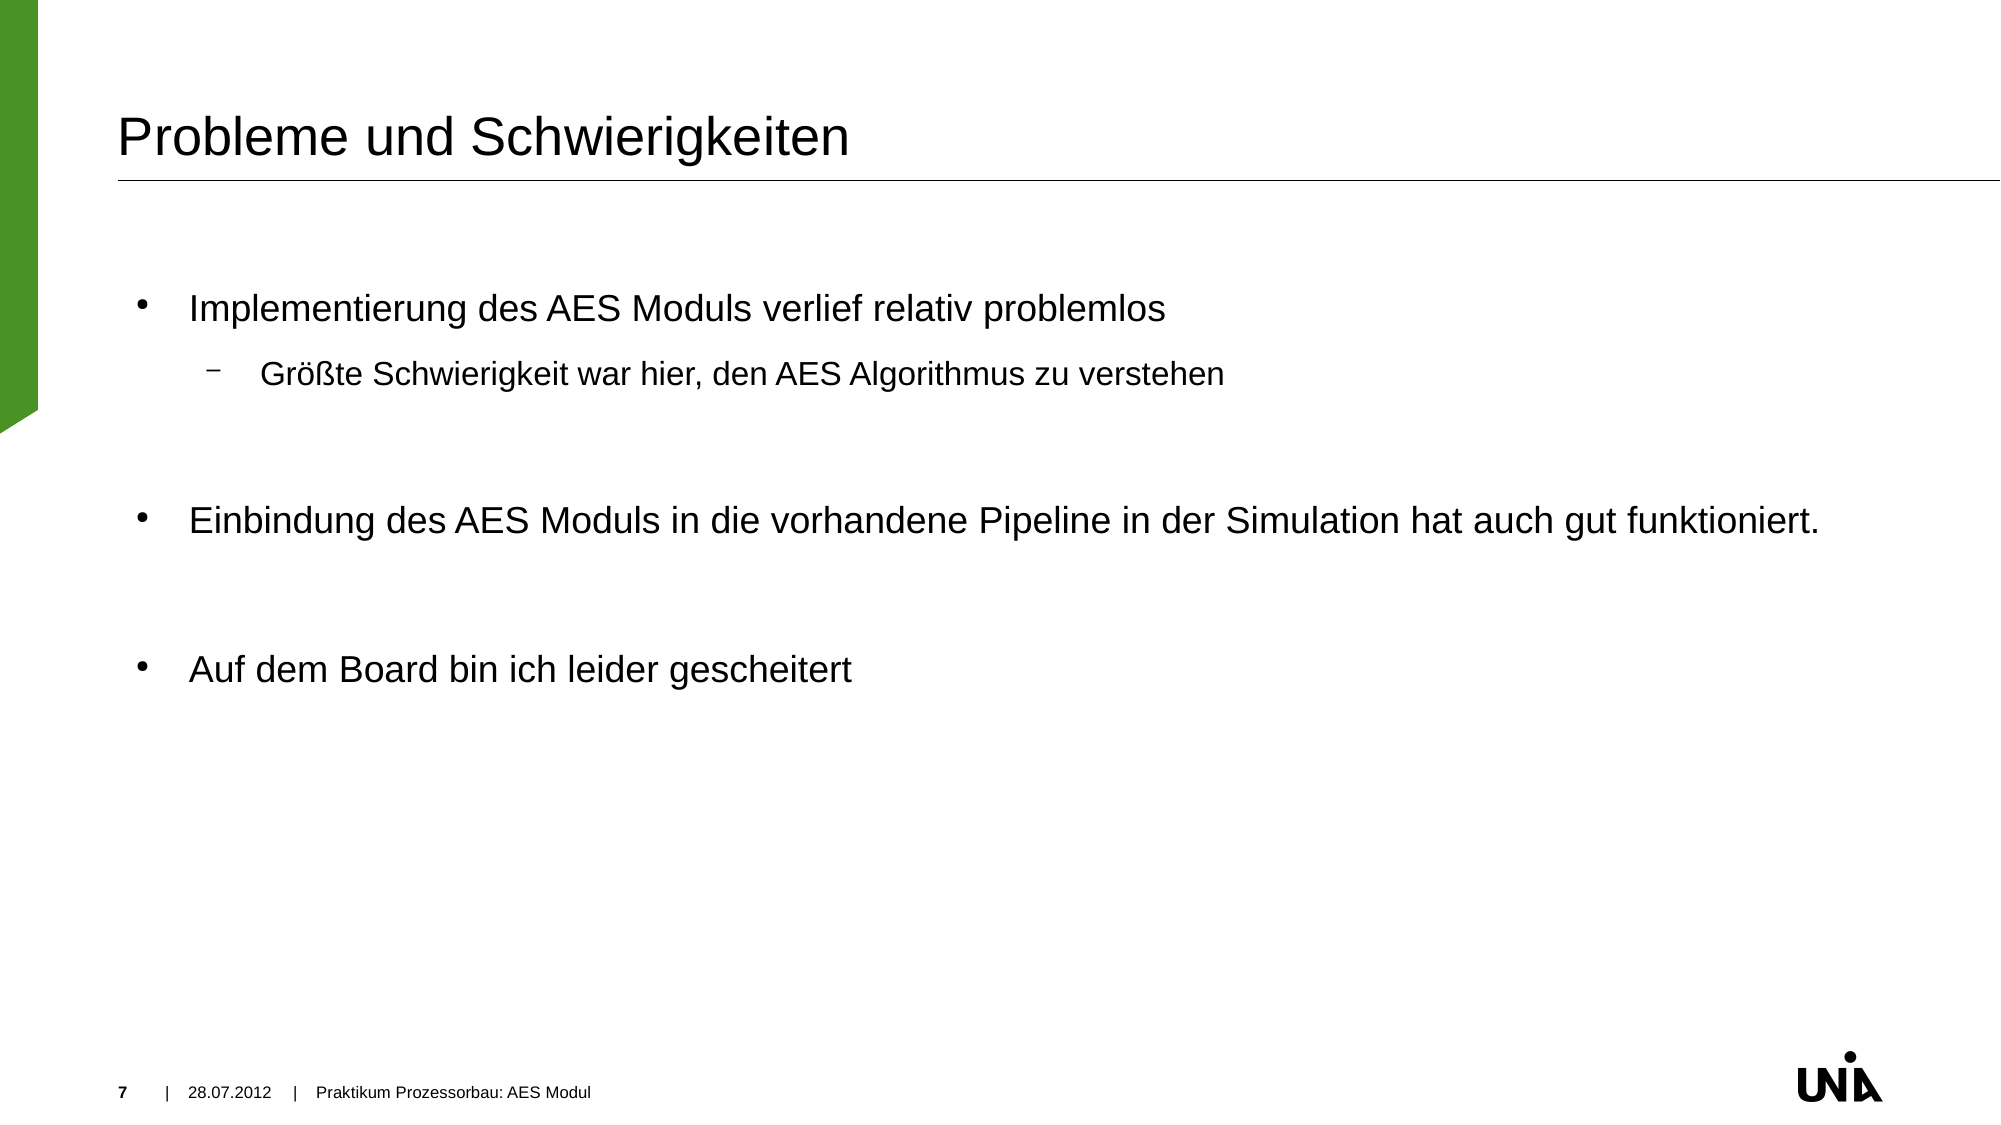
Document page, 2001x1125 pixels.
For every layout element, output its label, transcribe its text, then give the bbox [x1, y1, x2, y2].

title Probleme und Schwierigkeiten [117, 0, 1882, 167]
text_box | Praktikum Prozessorbau: AES Modul [298, 1066, 1490, 1103]
slide_number <Foliennummer> [118, 1066, 165, 1102]
text_box | 28.07.2012 [165, 1066, 298, 1103]
list Implementierung des AES Moduls verlief relativ problemlos Größte Schwierigkeit war hier, den AES Algorithmus zu verstehen Einbindung des AES Moduls in die vorhandene Pipeline in der Simulation hat auch gut funktioniert. Auf dem Board bin ich leider gescheitert [118, 283, 1883, 745]
picture [1798, 1051, 1883, 1102]
